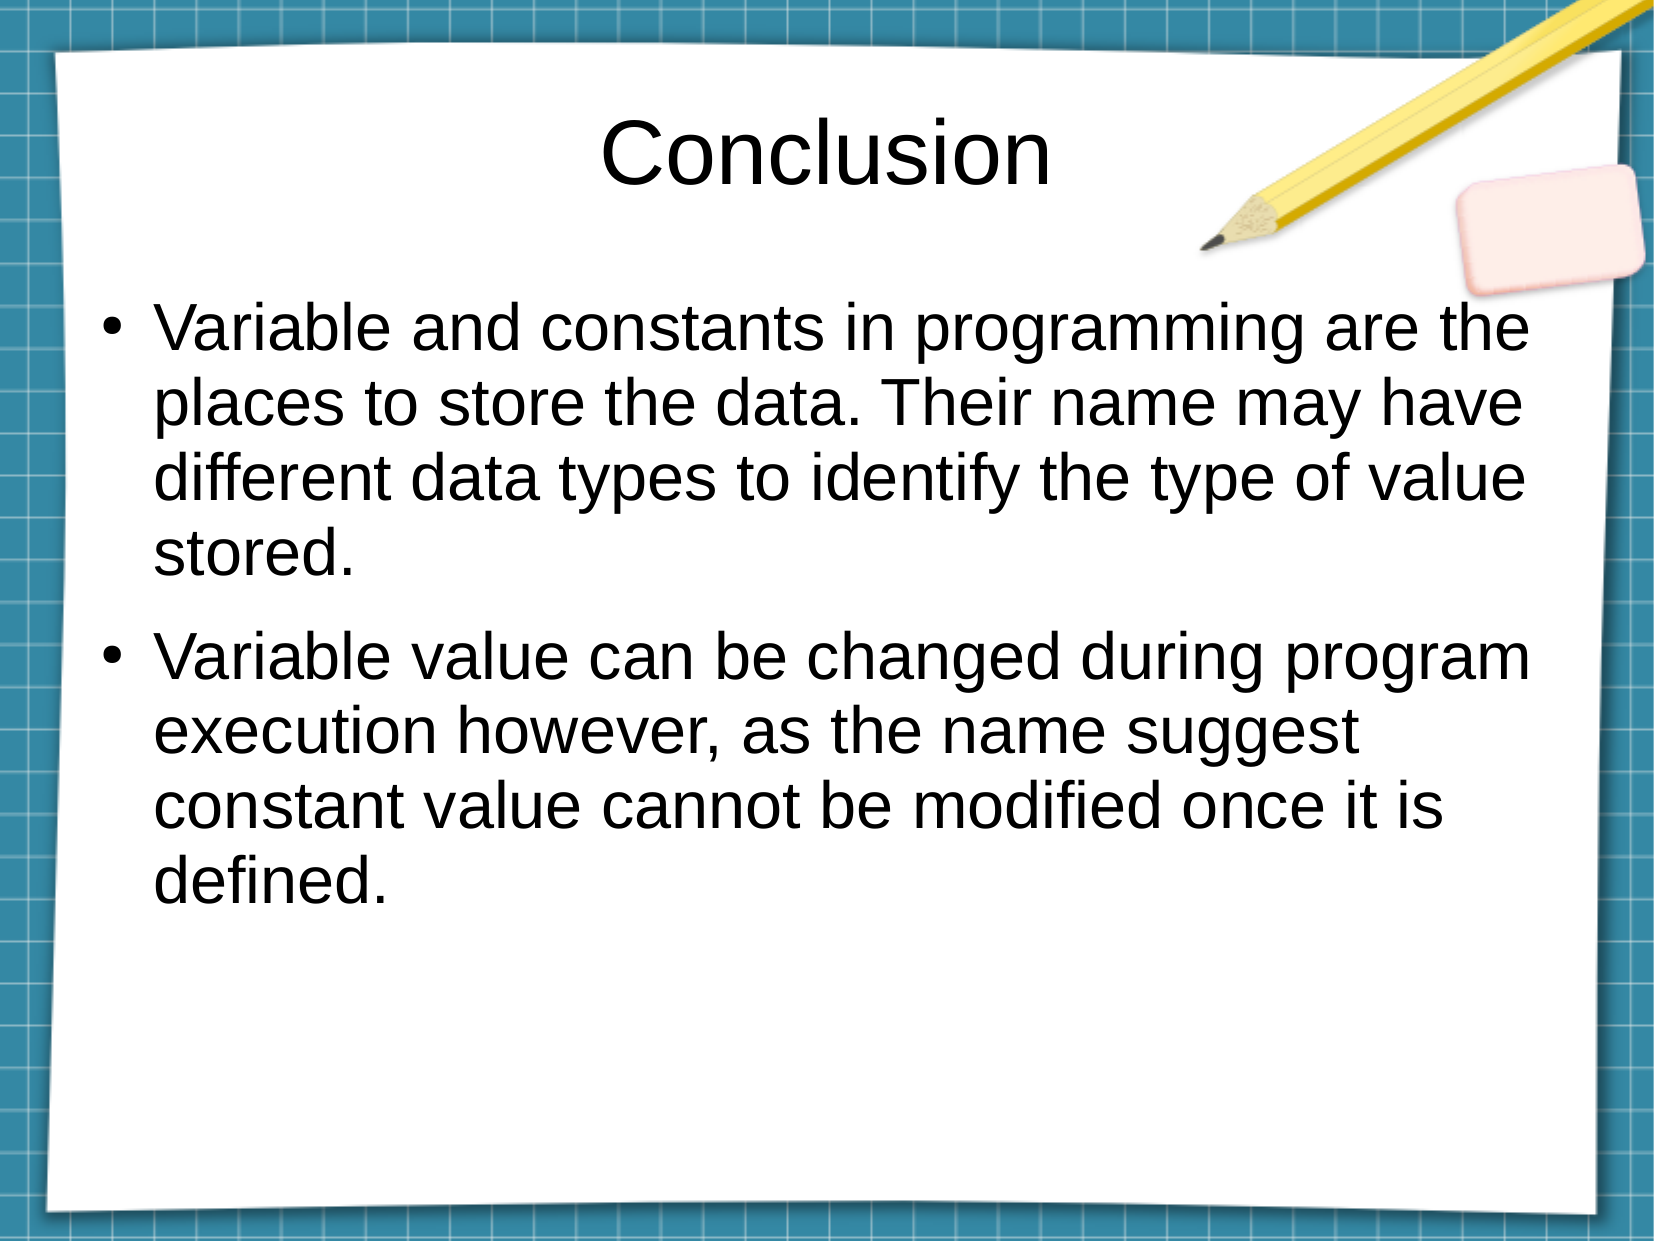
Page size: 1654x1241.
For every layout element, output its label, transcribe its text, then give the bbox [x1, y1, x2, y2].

title Conclusion [82, 49, 1571, 257]
picture [0, 0, 1654, 1241]
list Variable and constants in programming are the places to store the data. Their name may have different data types to identify the type of value stored. Variable value can be changed during program execution however, as the name suggest constant value cannot be modified once it is defined. [82, 290, 1571, 1010]
